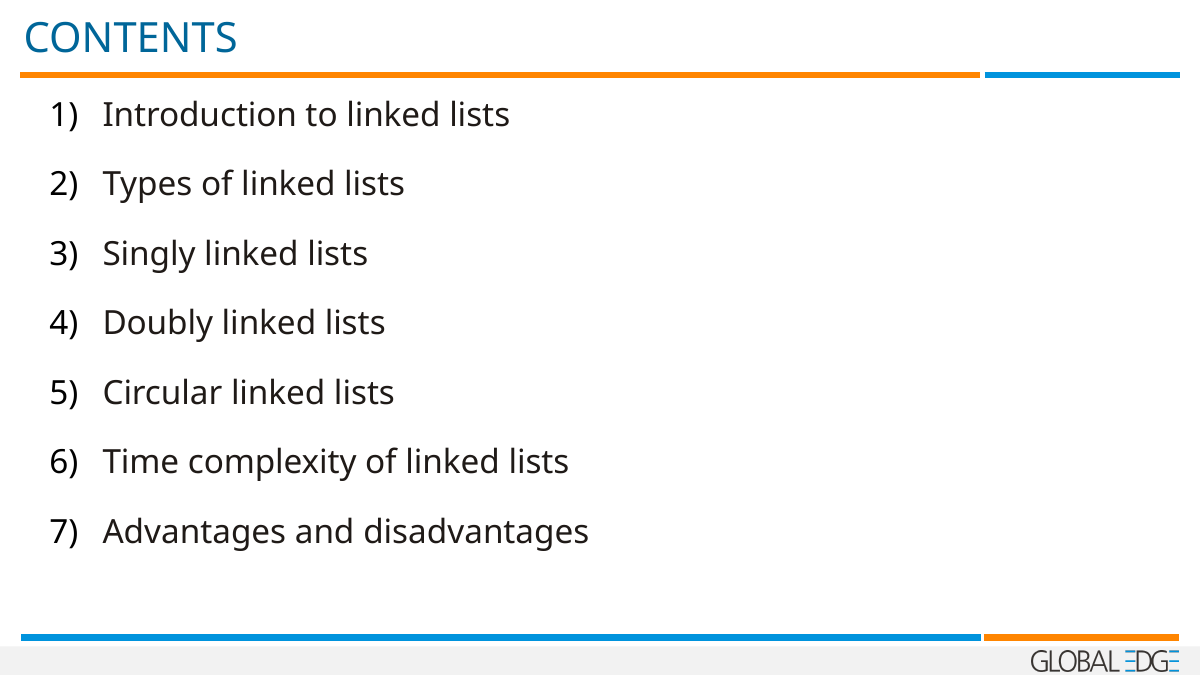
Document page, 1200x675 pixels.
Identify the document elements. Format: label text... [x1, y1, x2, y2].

list Introduction to linked lists Types of linked lists Singly linked lists Doubly linked lists Circular linked lists Time complexity of linked lists Advantages and disadvantages [20, 87, 1179, 628]
title CONTENTS [12, 9, 1088, 63]
picture [1031, 650, 1179, 672]
